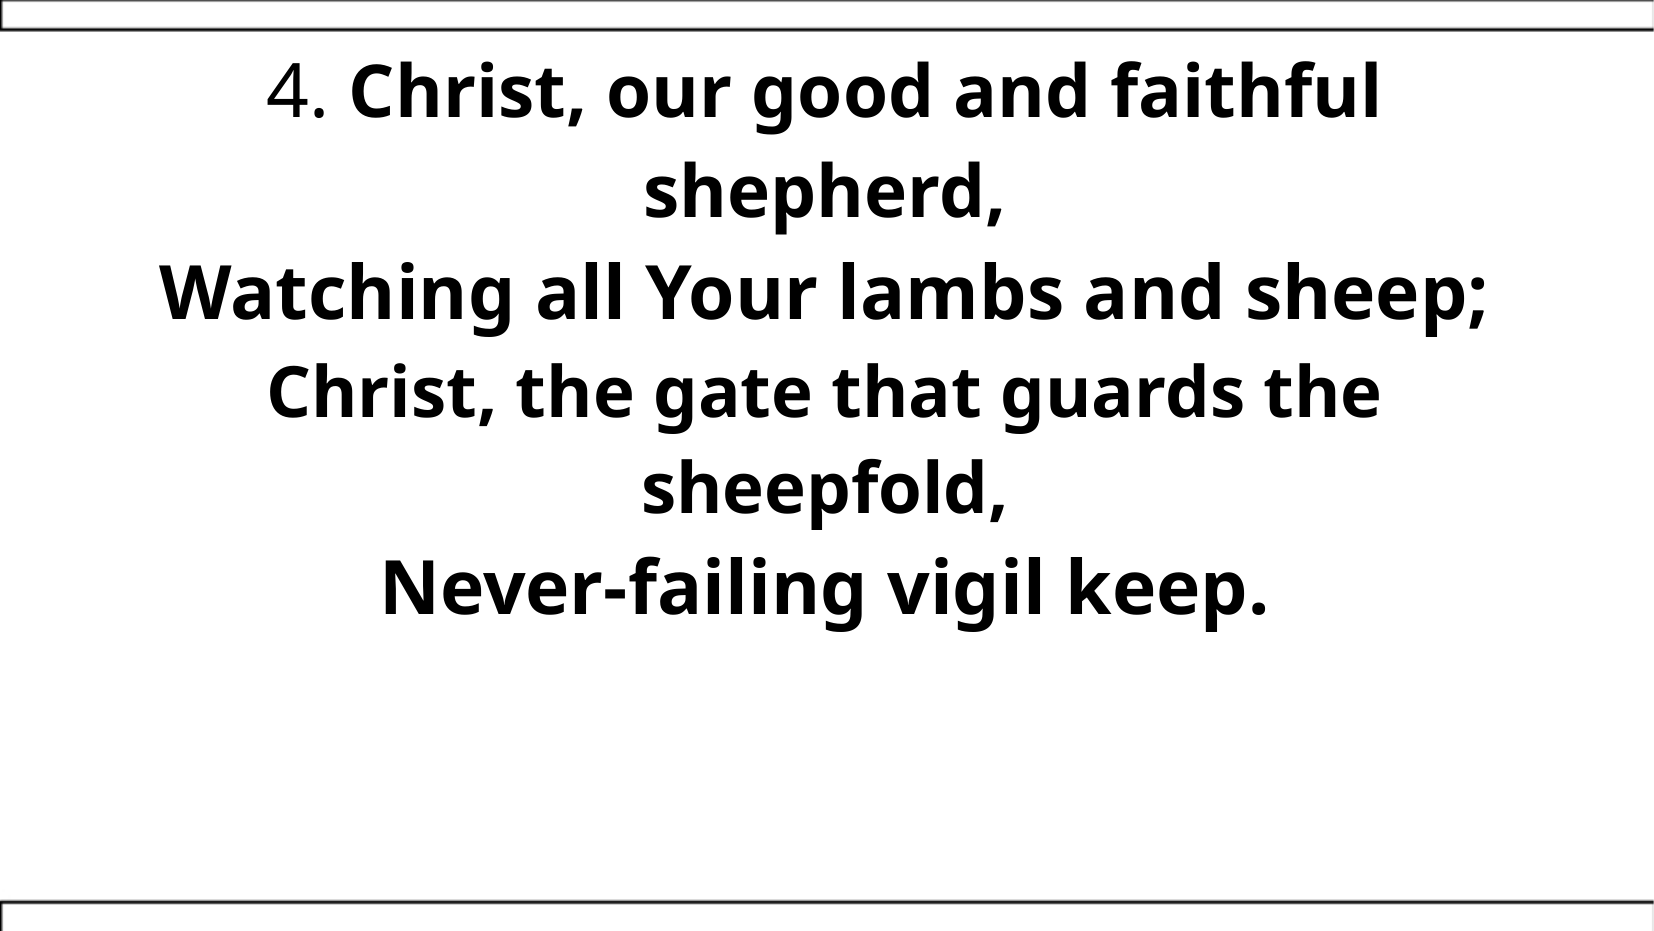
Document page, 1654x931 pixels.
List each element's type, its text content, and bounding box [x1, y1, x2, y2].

picture [0, 0, 1654, 931]
text_box 4. Christ, our good and faithful shepherd, Watching all Your lambs and sheep; Christ, the gate that guards the sheepfold, Never-failing vigil keep. [90, 30, 1561, 439]
